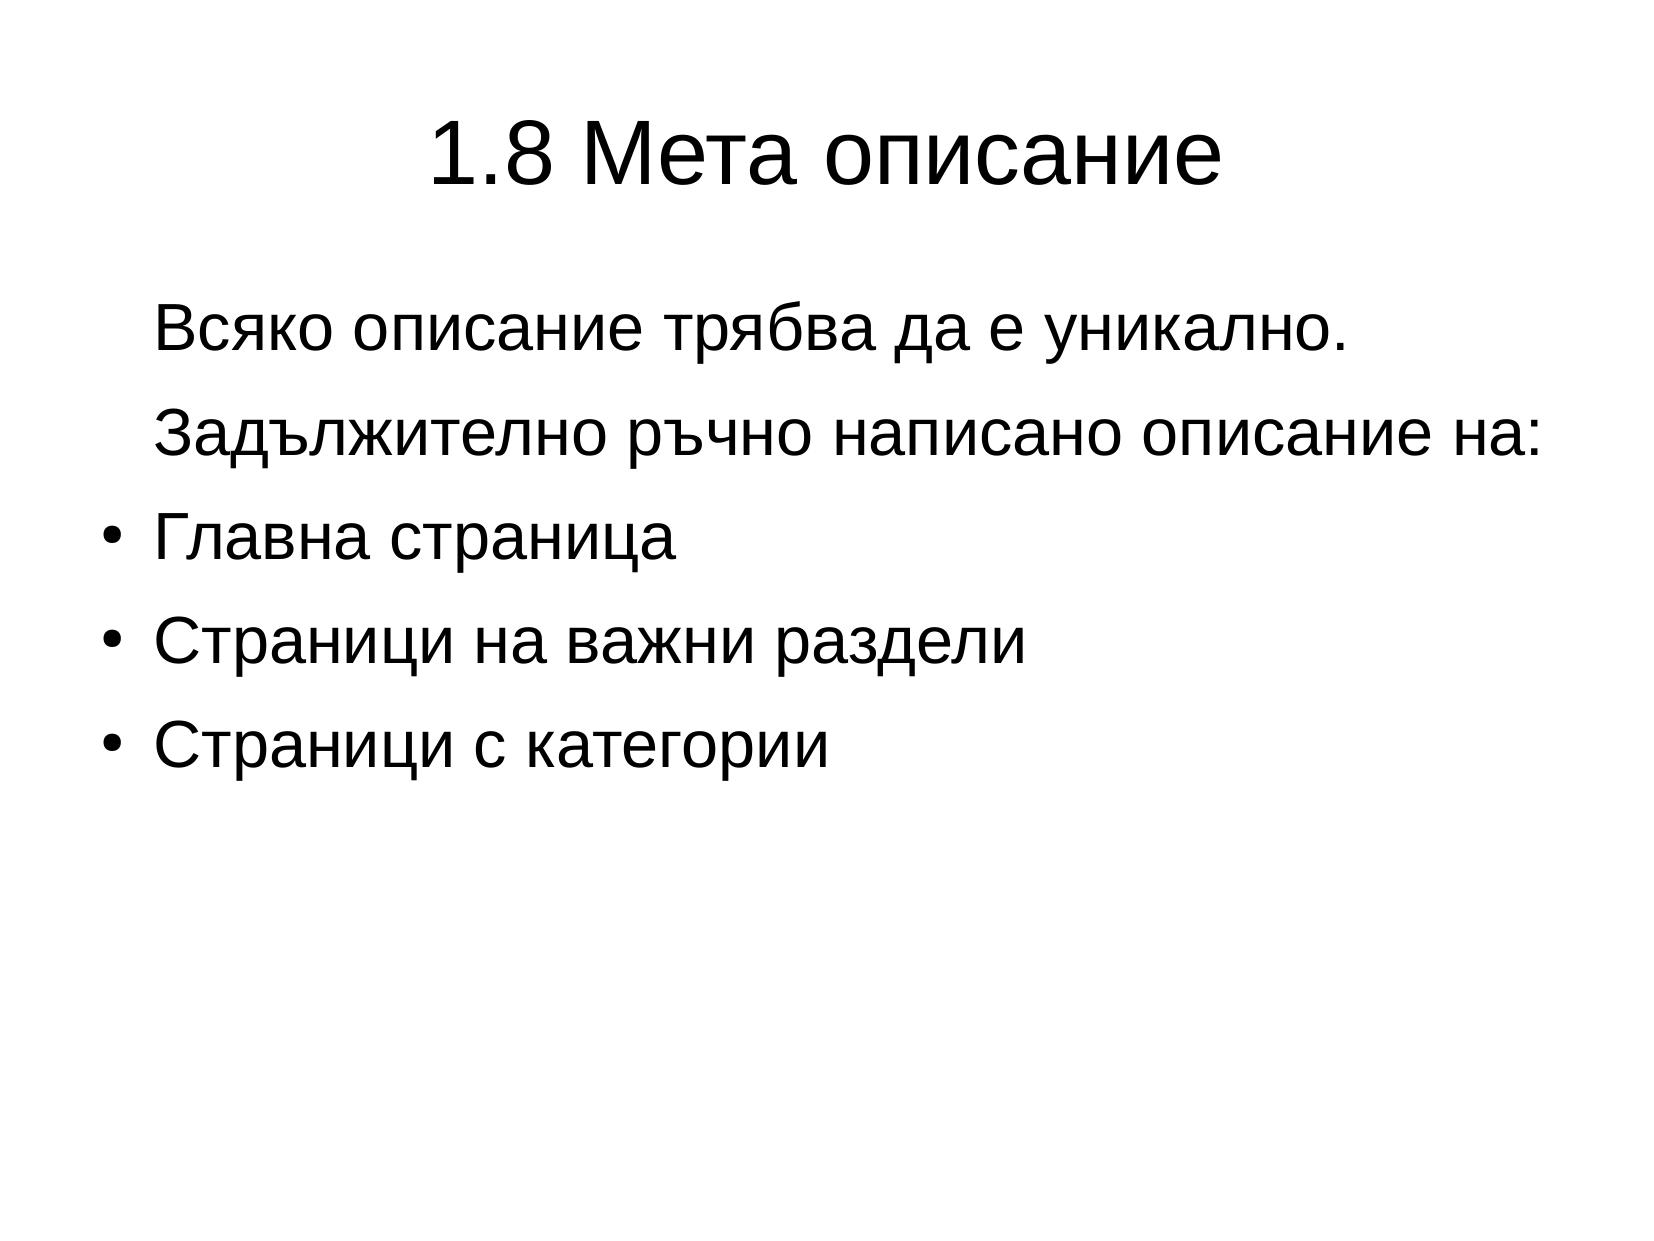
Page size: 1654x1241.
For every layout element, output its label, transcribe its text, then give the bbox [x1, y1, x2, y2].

title 1.8 Мета описание [82, 49, 1571, 257]
list Всяко описание трябва да е уникално. Задължително ръчно написано описание на: Главна страница Страници на важни раздели Страници с категории [82, 290, 1571, 1109]
